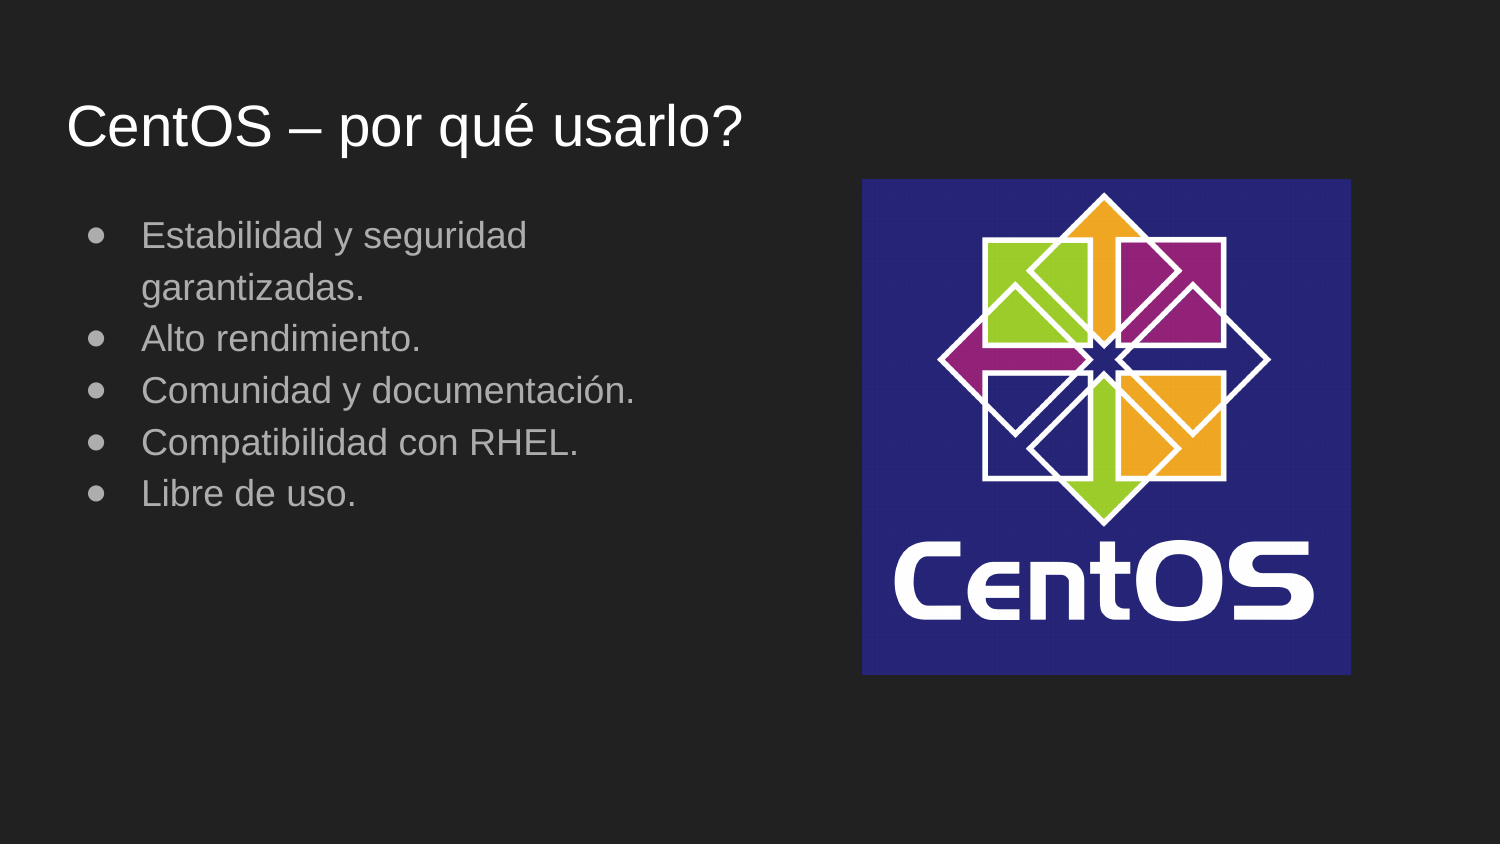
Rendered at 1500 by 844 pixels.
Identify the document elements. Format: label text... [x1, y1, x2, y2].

title CentOS – por qué usarlo? [51, 72, 1449, 167]
picture [862, 179, 1351, 675]
list Estabilidad y seguridad garantizadas. Alto rendimiento. Comunidad y documentación. Compatibilidad con RHEL. Libre de uso. [51, 189, 750, 750]
